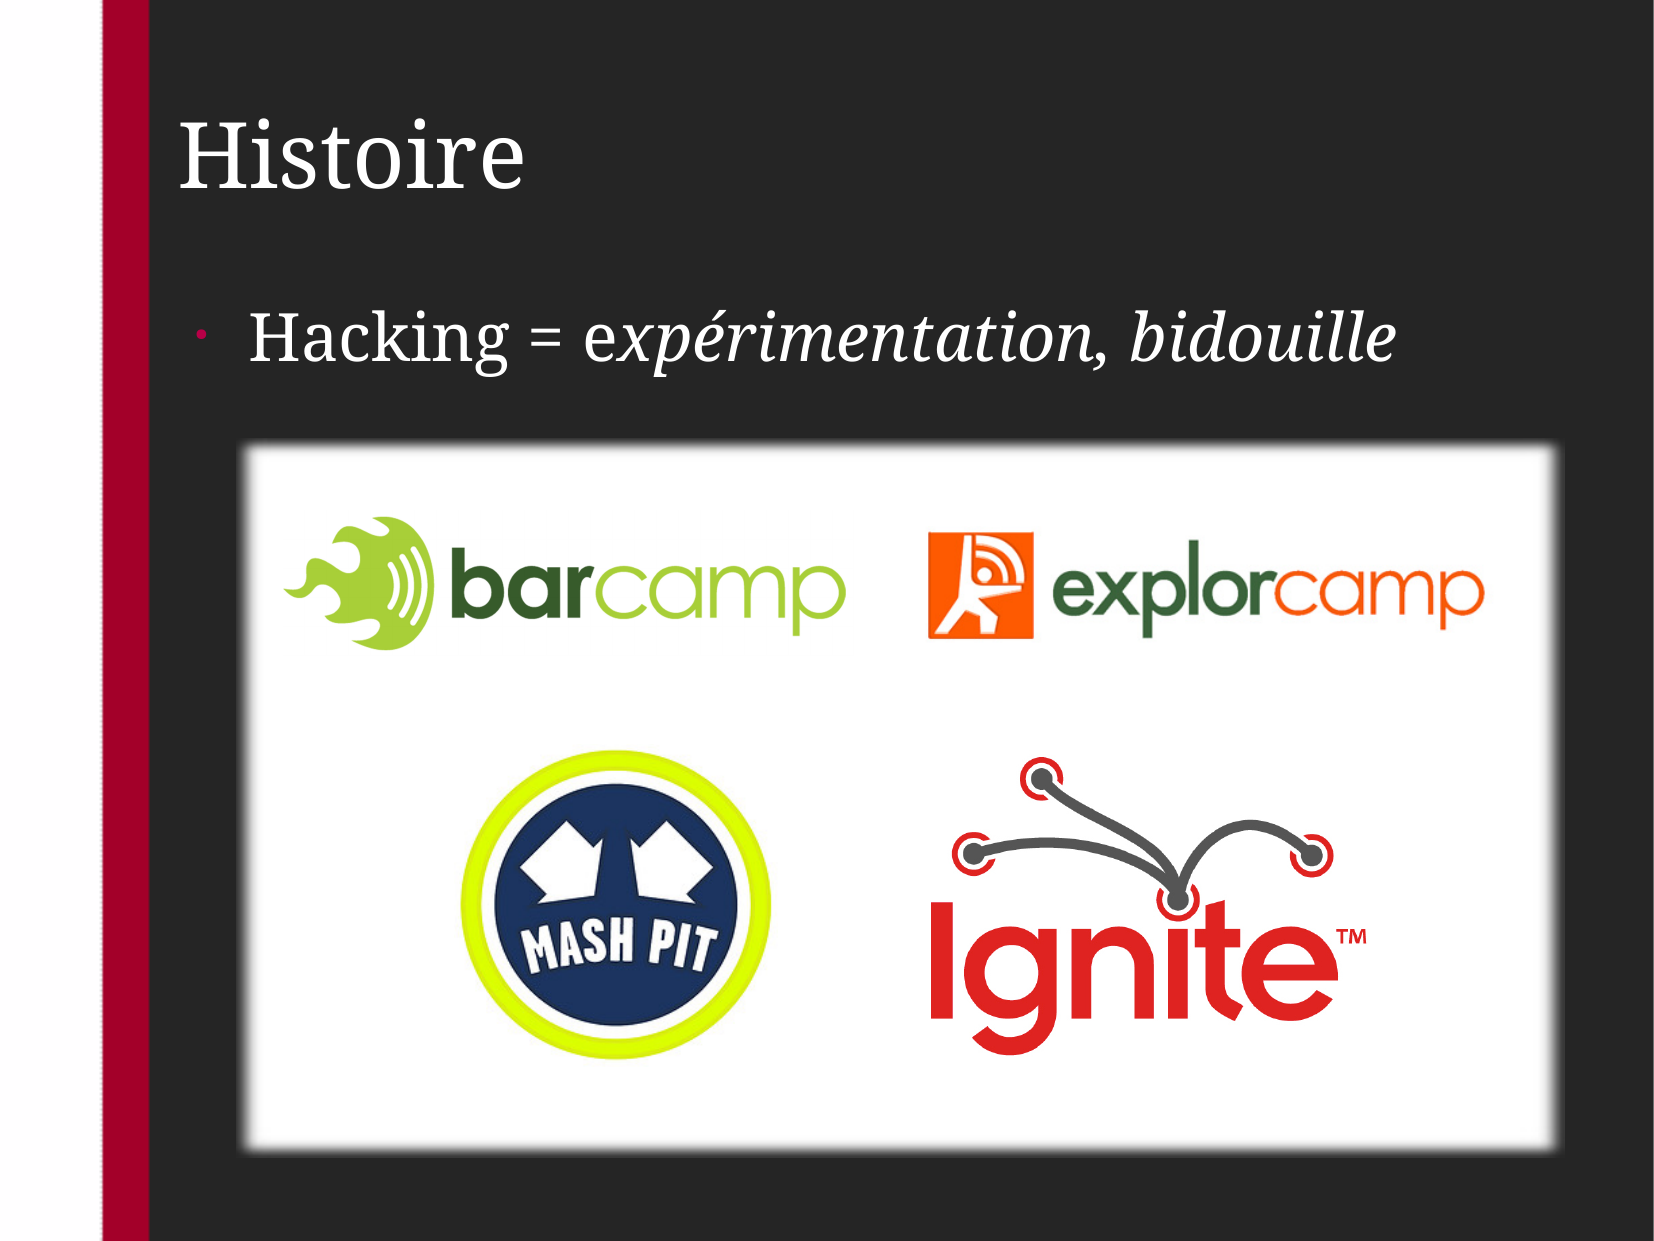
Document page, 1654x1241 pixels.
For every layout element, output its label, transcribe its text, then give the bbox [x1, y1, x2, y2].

list Hacking = expérimentation, bidouille [177, 290, 1595, 443]
title Histoire [177, 56, 1595, 250]
picture [0, 0, 1654, 1241]
